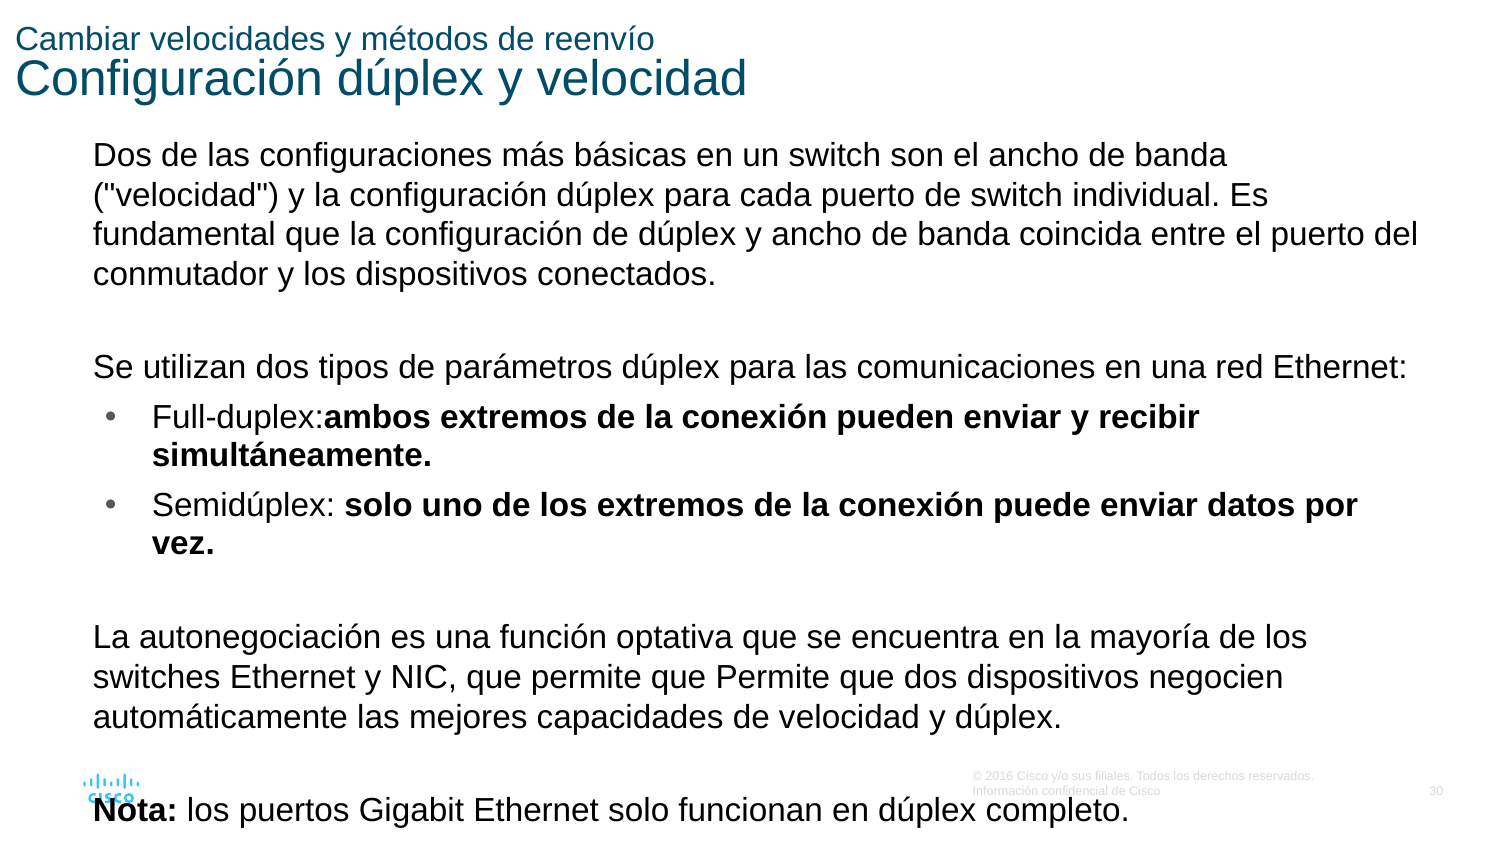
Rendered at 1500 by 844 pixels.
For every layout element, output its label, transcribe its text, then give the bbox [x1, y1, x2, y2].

list Dos de las configuraciones más básicas en un switch son el ancho de banda ("velocidad") y la configuración dúplex para cada puerto de switch individual. Es fundamental que la configuración de dúplex y ancho de banda coincida entre el puerto del conmutador y los dispositivos conectados. Se utilizan dos tipos de parámetros dúplex para las comunicaciones en una red Ethernet: Full-duplex:ambos extremos de la conexión pueden enviar y recibir simultáneamente. Semidúplex: solo uno de los extremos de la conexión puede enviar datos por vez. La autonegociación es una función optativa que se encuentra en la mayoría de los switches Ethernet y NIC, que permite que Permite que dos dispositivos negocien automáticamente las mejores capacidades de velocidad y dúplex. Nota: los puertos Gigabit Ethernet solo funcionan en dúplex completo. [77, 125, 1437, 726]
title Cambiar velocidades y métodos de reenvío Configuración dúplex y velocidad [0, 5, 1369, 126]
